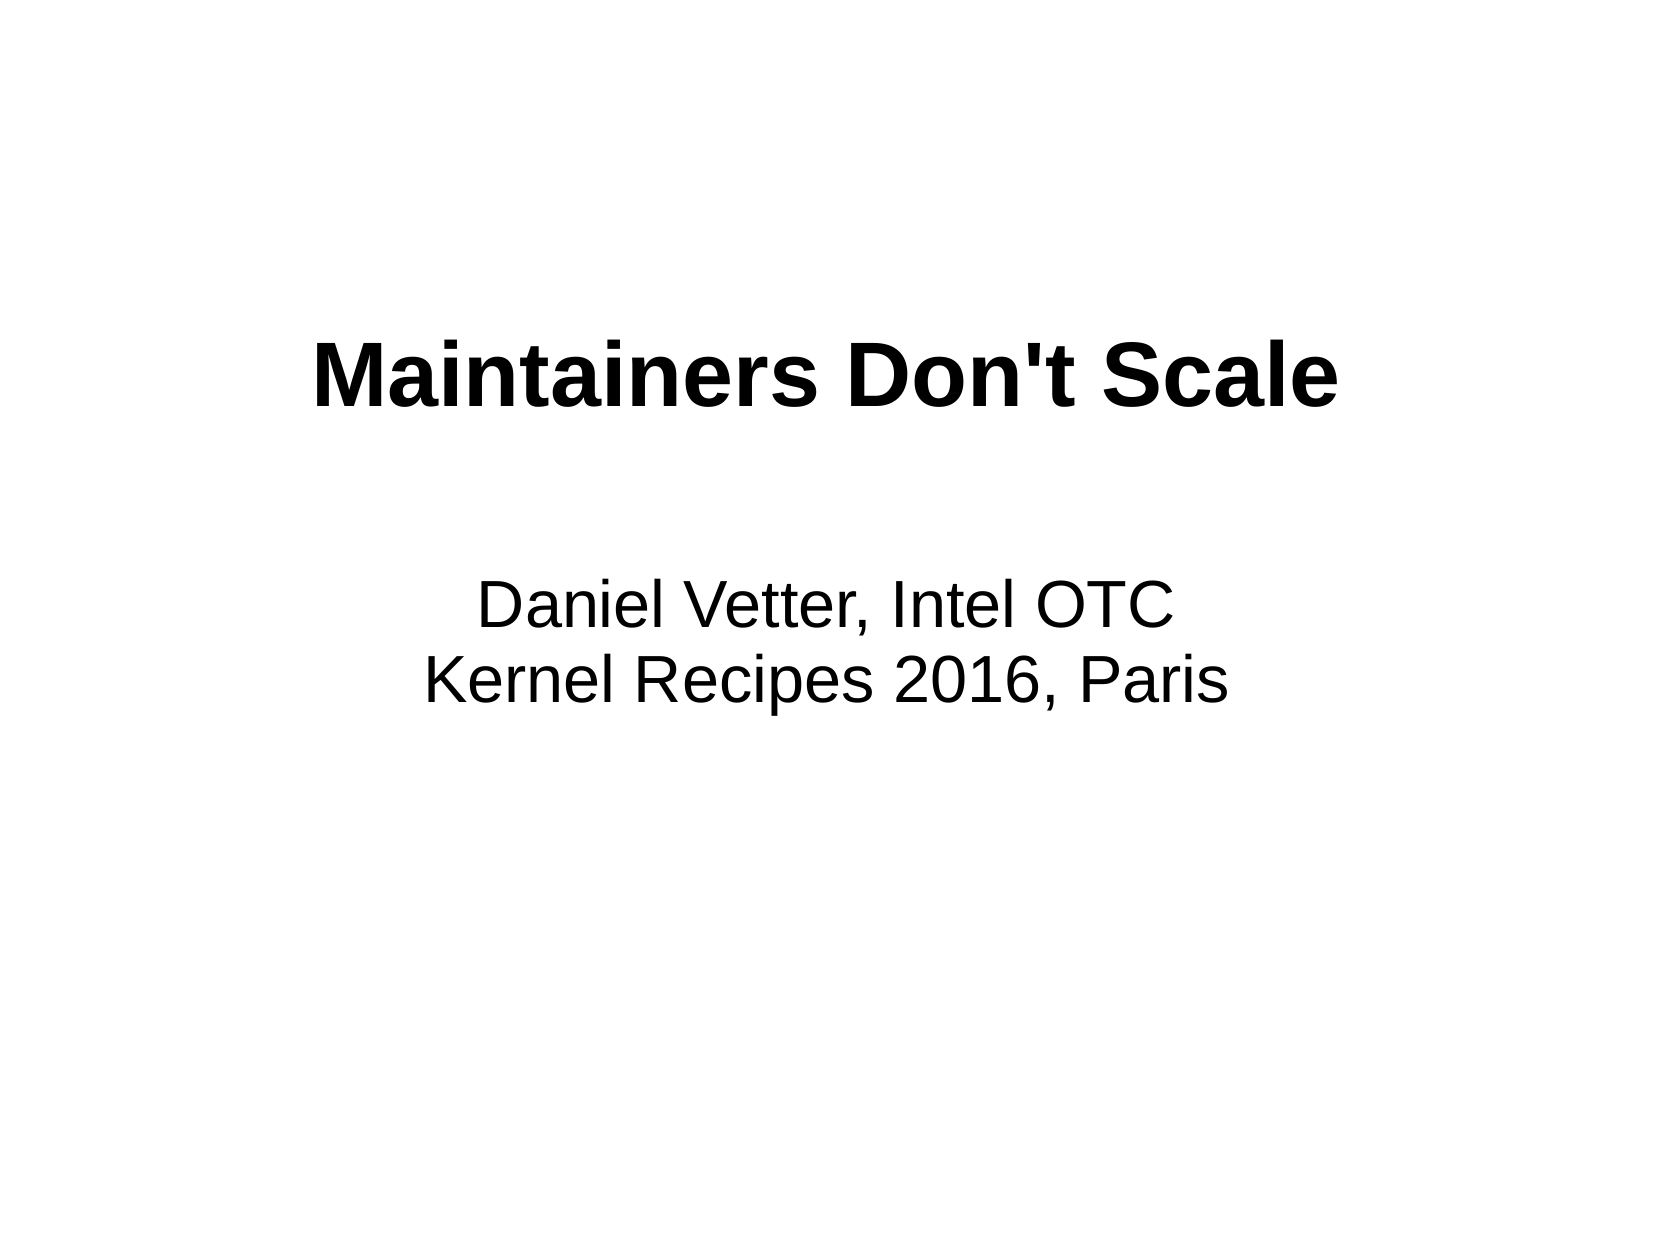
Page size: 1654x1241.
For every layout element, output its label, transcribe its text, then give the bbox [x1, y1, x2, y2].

title Maintainers Don't Scale [82, 271, 1571, 479]
subtitle Daniel Vetter, Intel OTC Kernel Recipes 2016, Paris [82, 516, 1571, 768]
